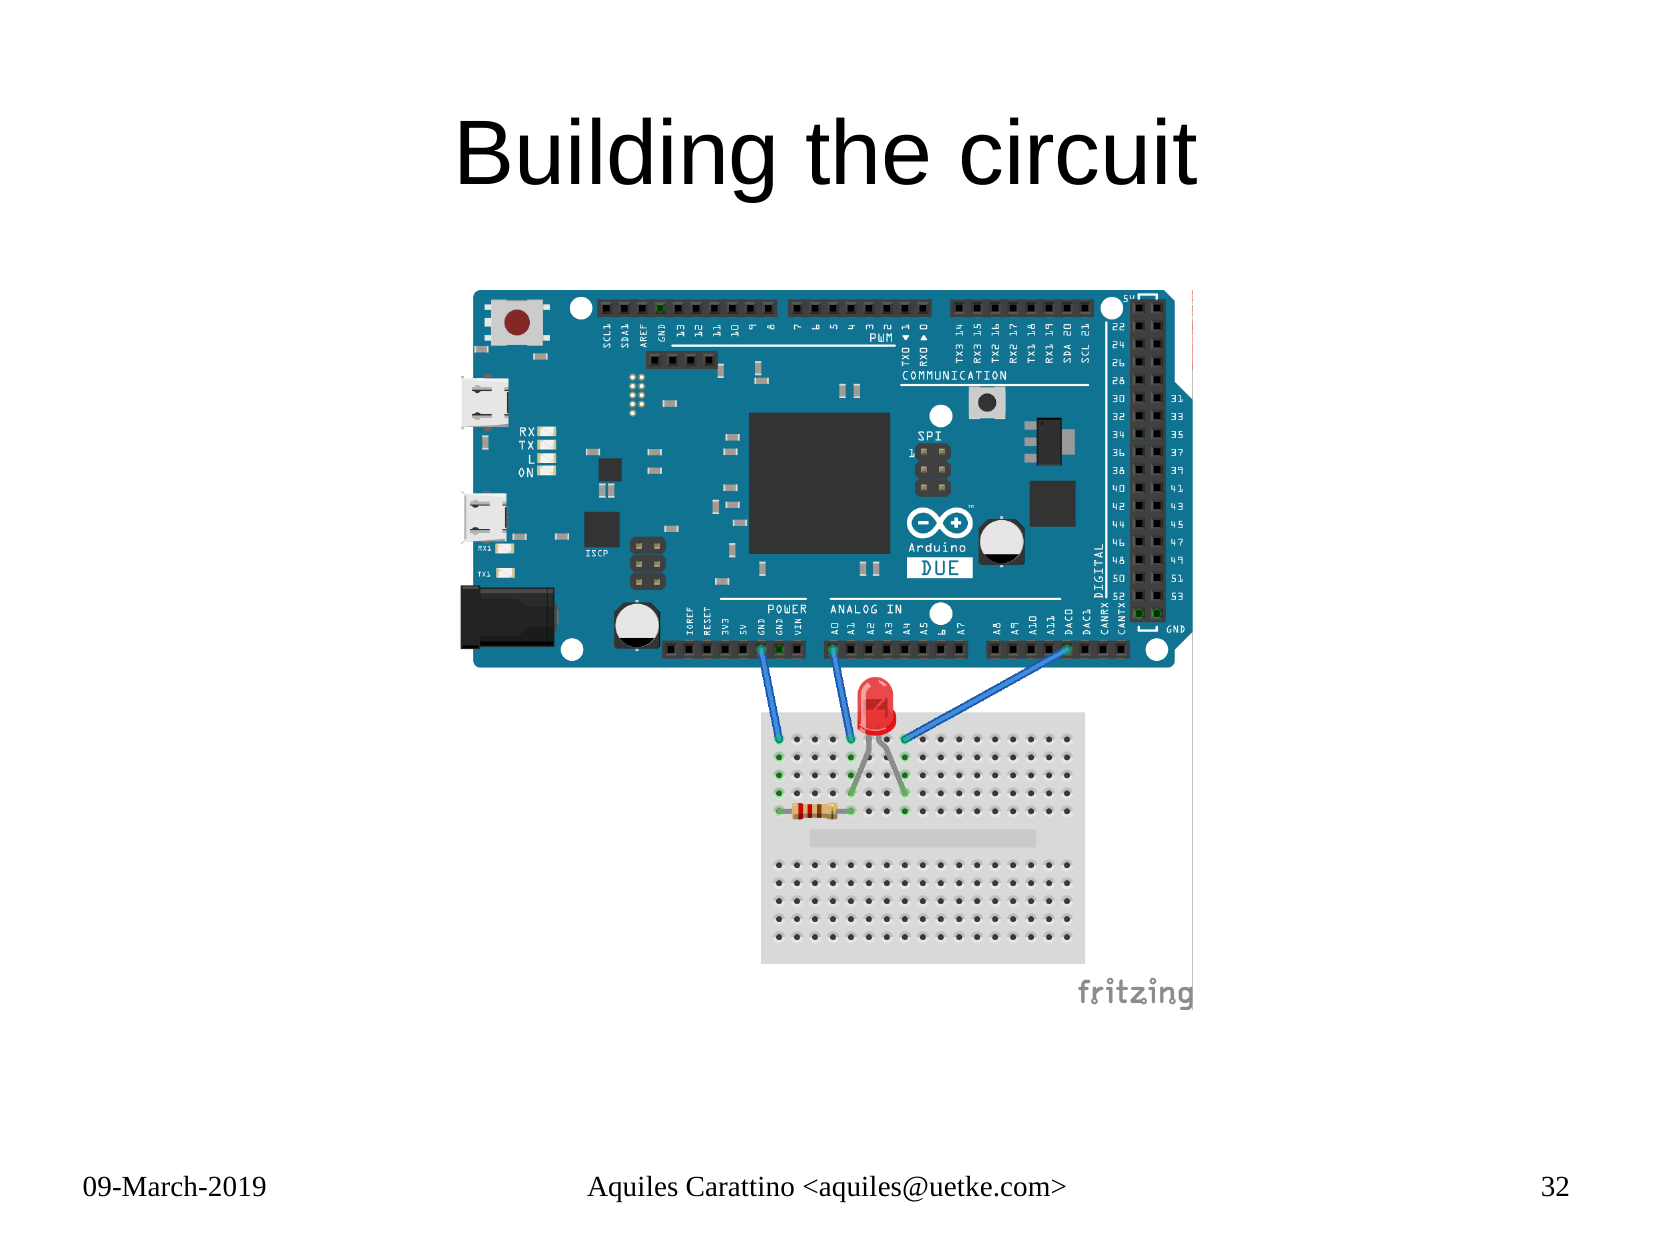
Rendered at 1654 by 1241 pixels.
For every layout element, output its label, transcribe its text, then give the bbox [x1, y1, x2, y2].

title Building the circuit [82, 49, 1571, 257]
picture [460, 290, 1193, 1010]
